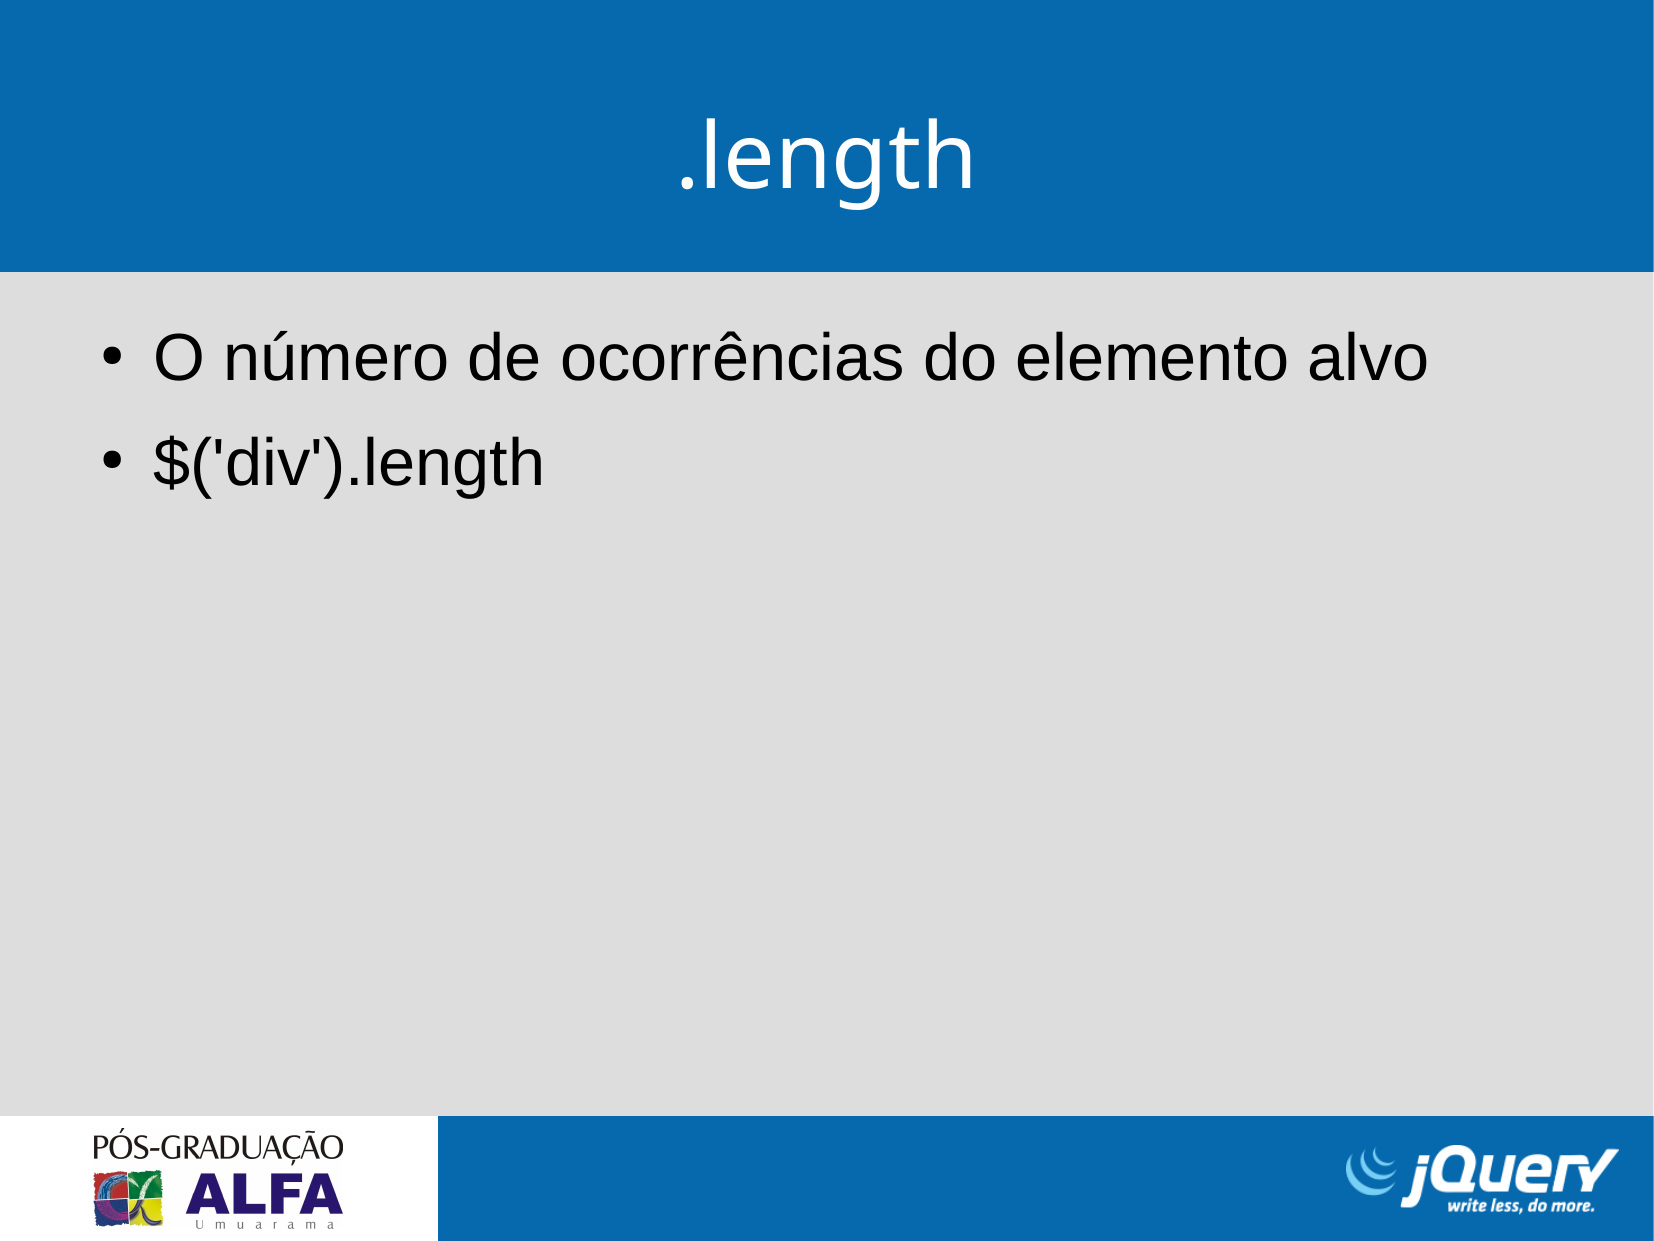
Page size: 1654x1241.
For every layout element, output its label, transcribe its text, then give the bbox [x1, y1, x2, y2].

title .length [82, 49, 1571, 257]
picture [438, 1116, 1654, 1241]
picture [0, 0, 1654, 272]
picture [93, 1128, 343, 1229]
list O número de ocorrências do elemento alvo $('div').length [82, 320, 1571, 1040]
